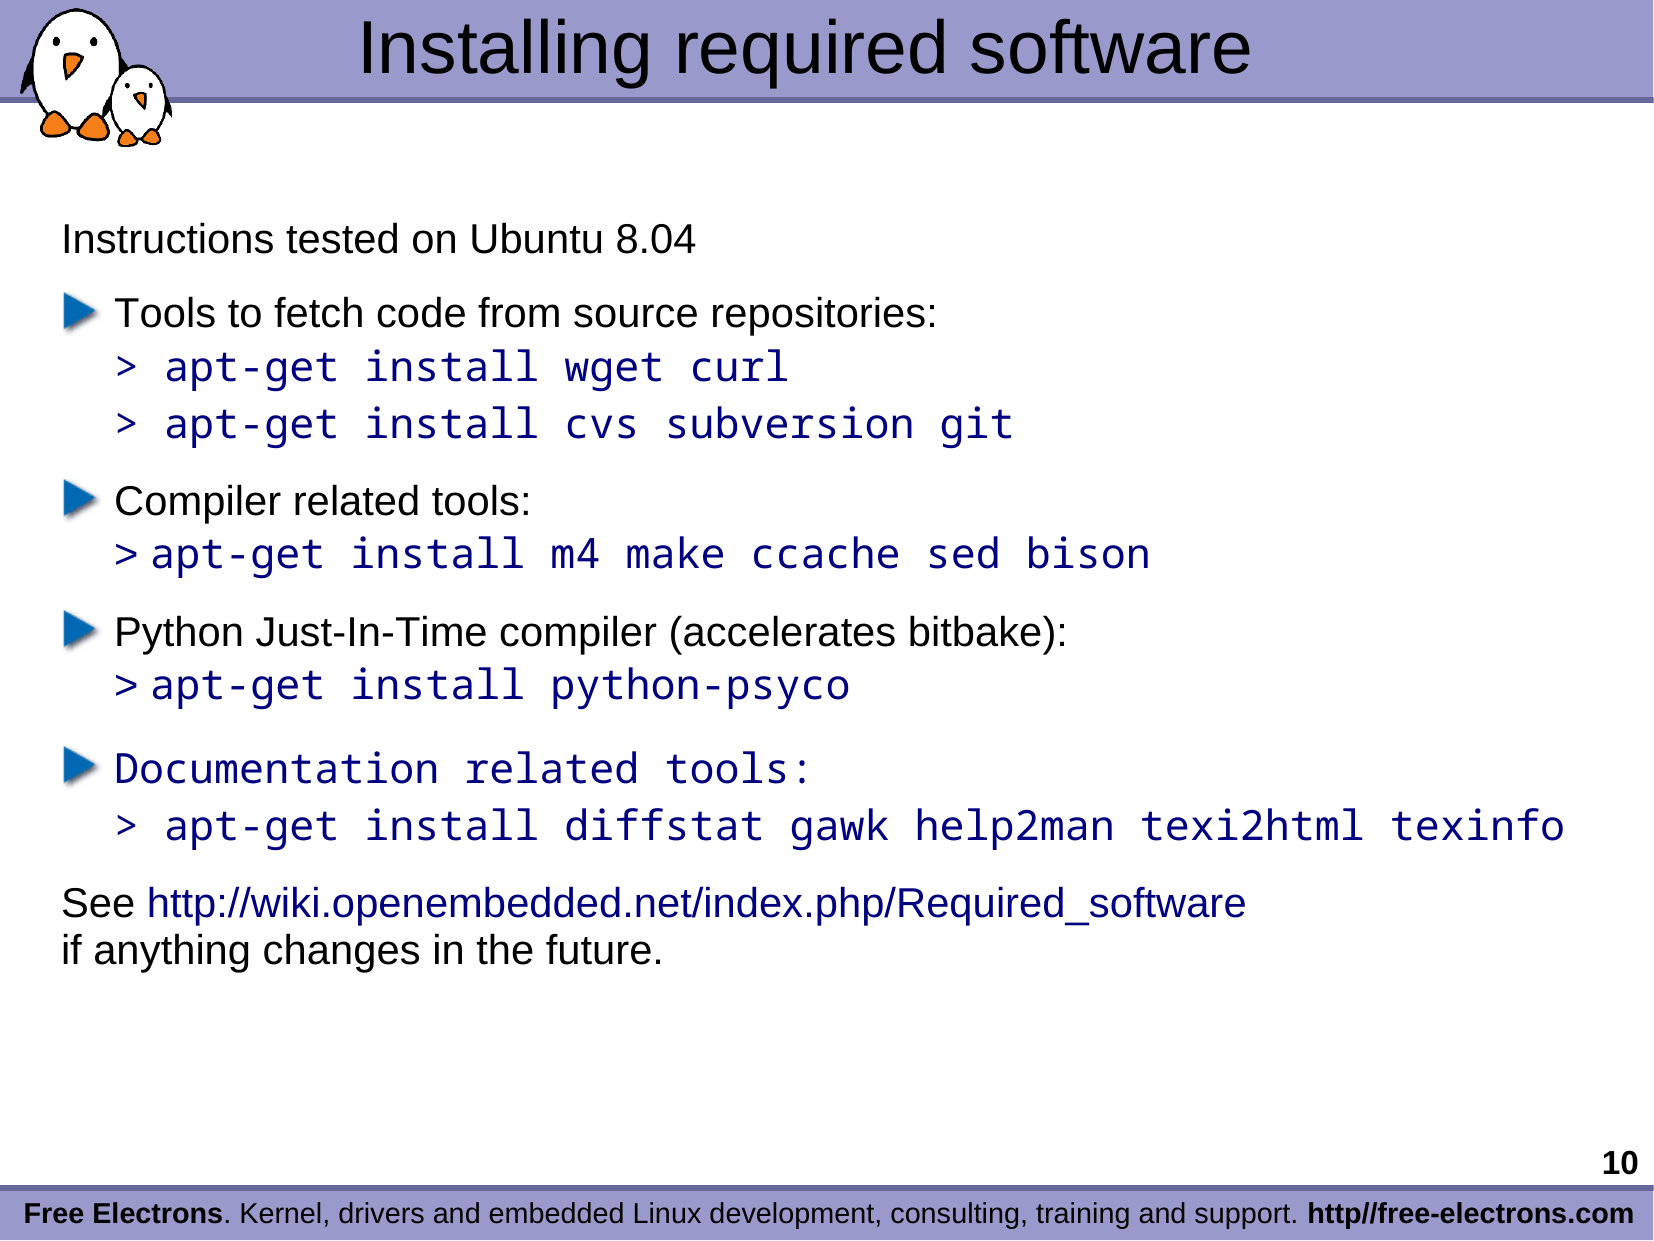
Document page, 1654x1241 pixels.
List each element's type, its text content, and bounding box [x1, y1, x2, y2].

picture [20, 8, 172, 147]
title Installing required software [60, 0, 1551, 96]
list Instructions tested on Ubuntu 8.04 Tools to fetch code from source repositories: > apt-get install wget curl > apt-get install cvs subversion git Compiler related tools: > apt-get install m4 make ccache sed bison Python Just-In-Time compiler (accelerates bitbake): > apt-get install python-psyco Documentation related tools: > apt-get install diffstat gawk help2man texi2html texinfo See http://wiki.openembedded.net/index.php/Required_software if anything changes in the future. [43, 216, 1590, 1066]
